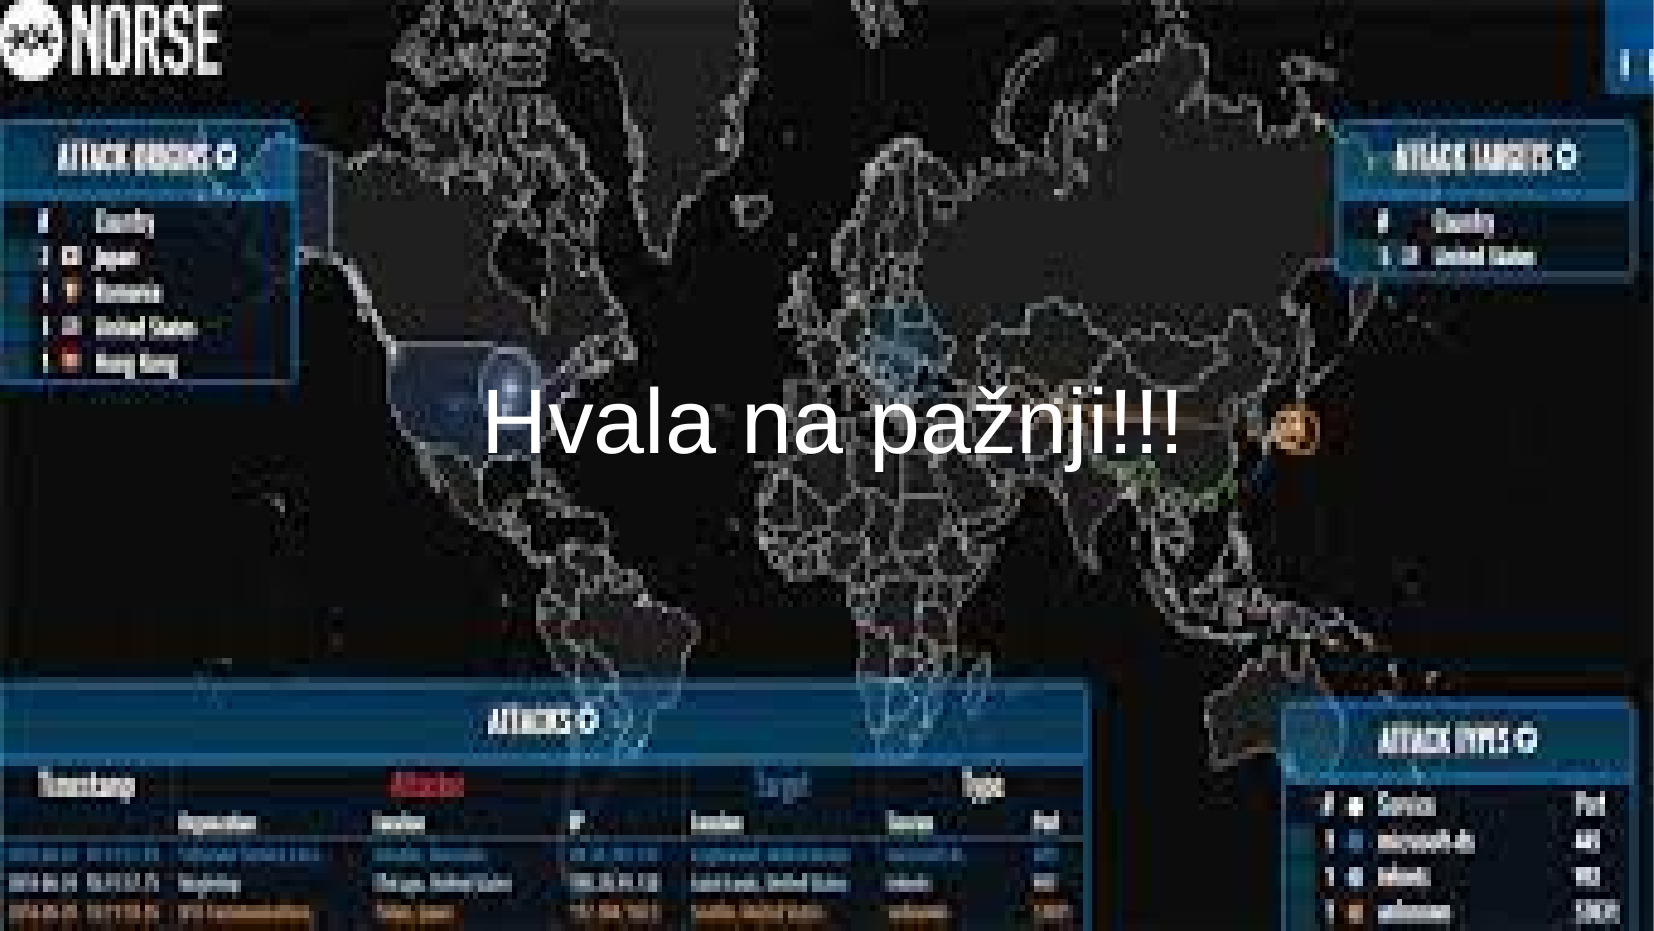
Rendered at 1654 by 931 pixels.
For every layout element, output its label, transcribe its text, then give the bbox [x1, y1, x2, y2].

title Hvala na pažnji!!! [90, 300, 1579, 543]
picture [0, 0, 1654, 931]
